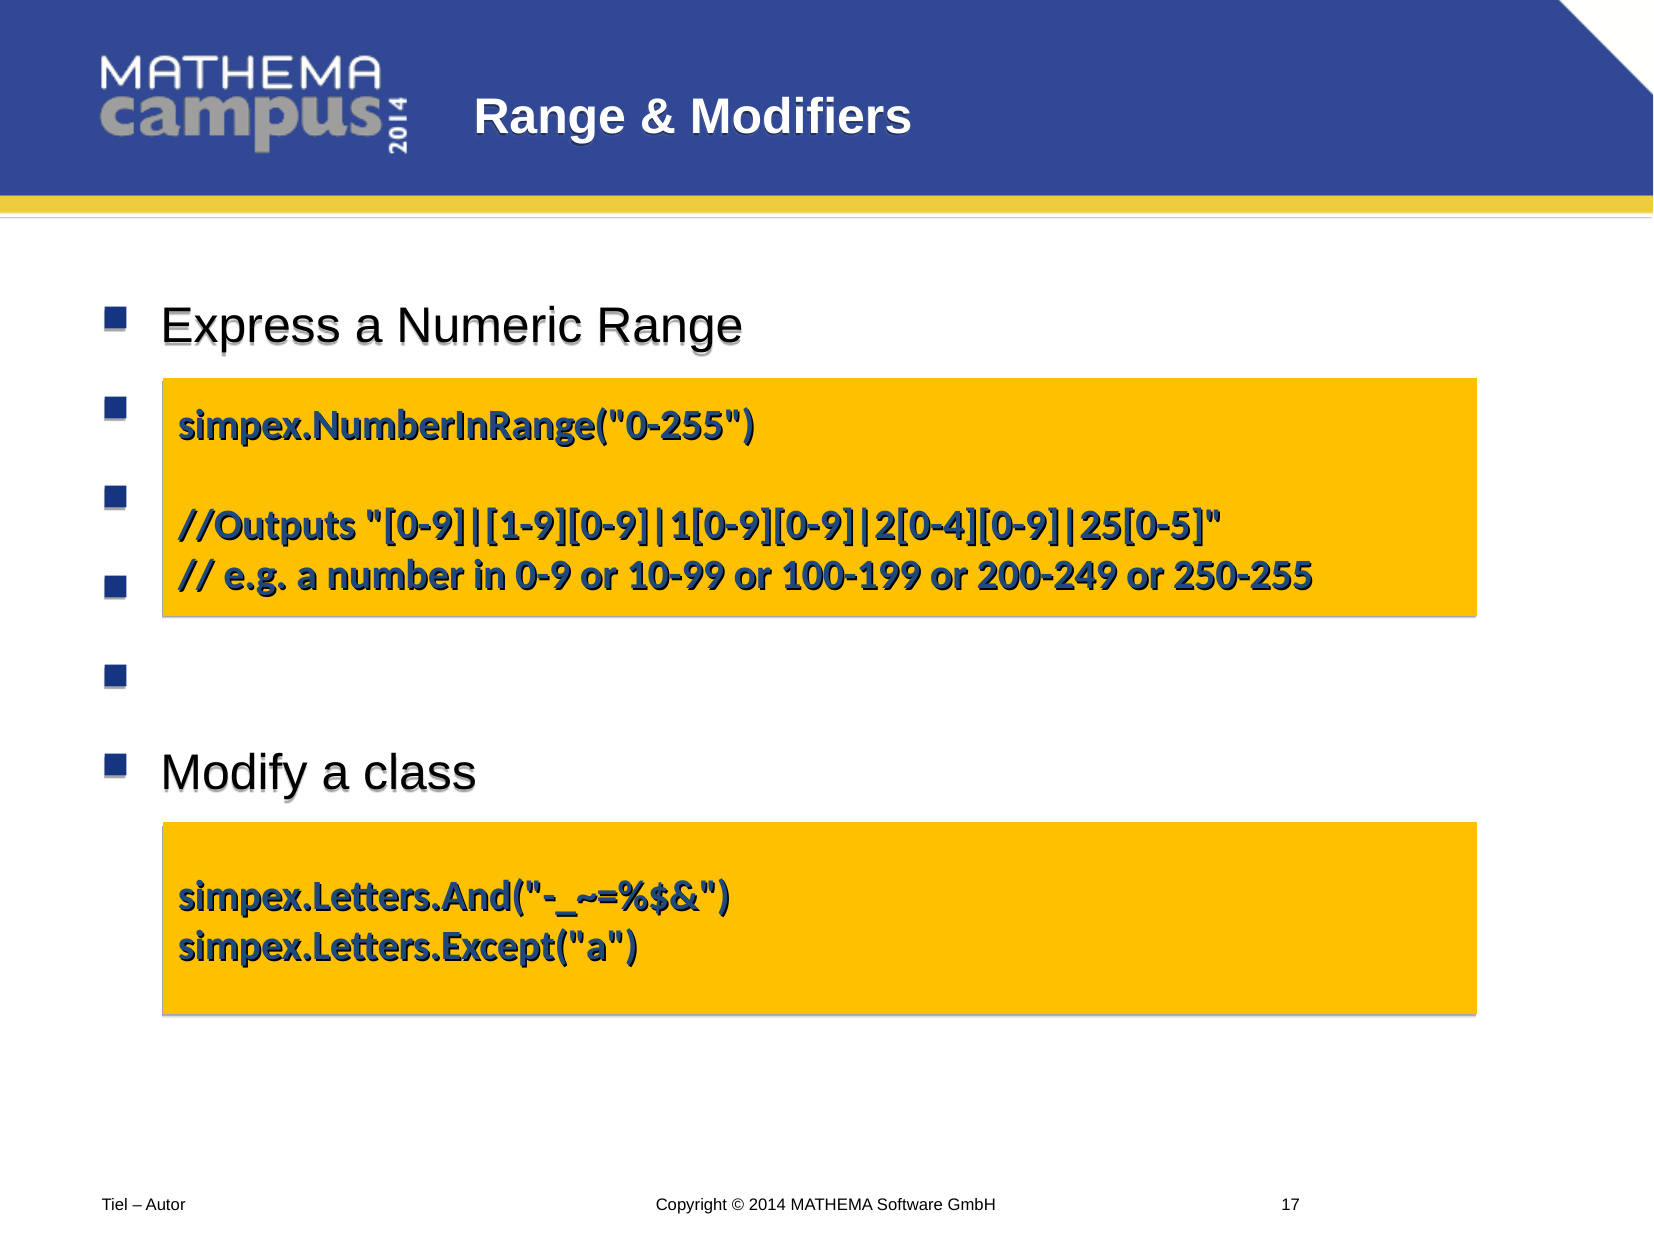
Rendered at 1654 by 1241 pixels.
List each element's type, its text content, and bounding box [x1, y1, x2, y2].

list Express a Numeric Range Modify a class [101, 292, 1547, 1140]
text_box simpex.NumberInRange("0-255") //Outputs "[0-9]|[1-9][0-9]|1[0-9][0-9]|2[0-4][0-9]|25[0-5]" // e.g. a number in 0-9 or 10-99 or 100-199 or 200-249 or 250-255 [163, 378, 1477, 616]
title Range & Modifiers [473, 70, 1547, 158]
text_box simpex.Letters.And("-_~=%$&") simpex.Letters.Except("a") [163, 822, 1477, 1014]
